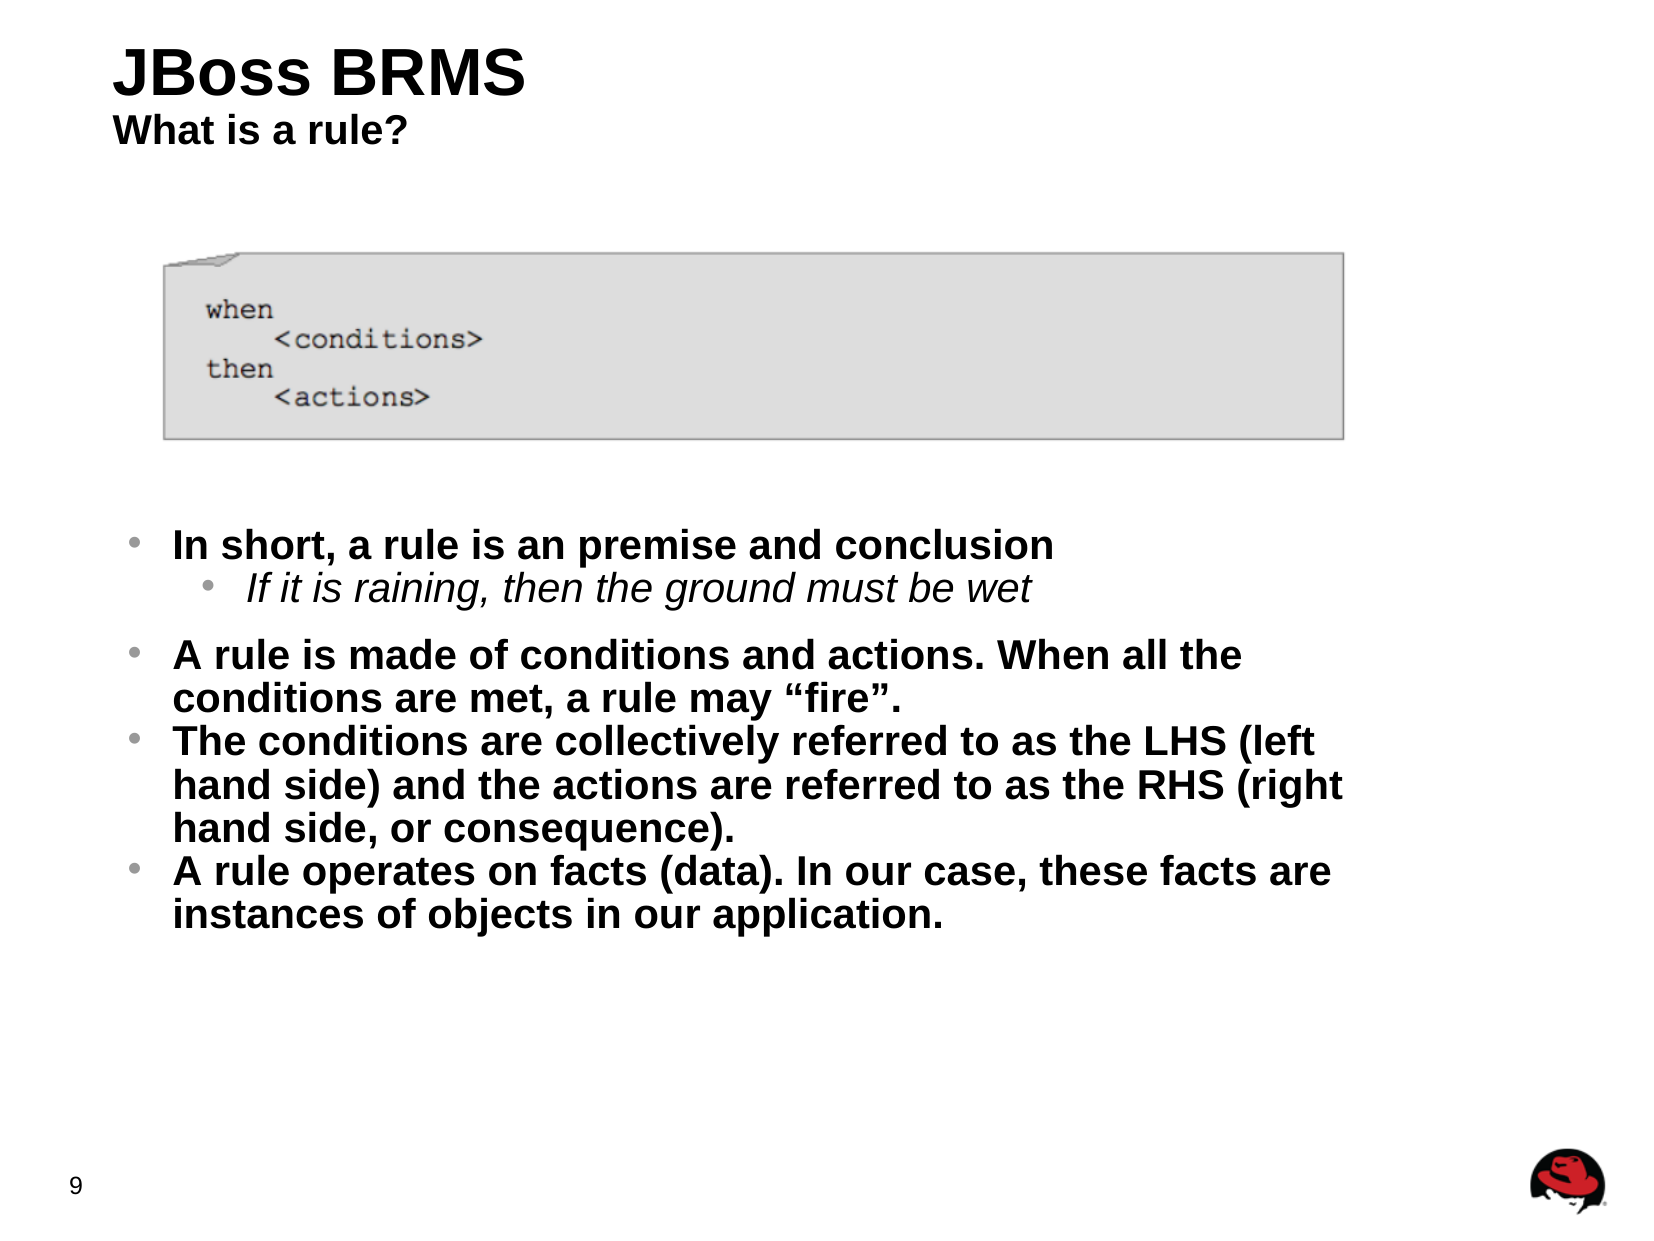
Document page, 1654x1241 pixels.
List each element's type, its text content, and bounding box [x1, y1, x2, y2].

picture [155, 244, 1351, 451]
title JBoss BRMS What is a rule? [112, 37, 1201, 156]
list In short, a rule is an premise and conclusion If it is raining, then the ground must be wet A rule is made of conditions and actions. When all the conditions are met, a rule may “fire”. The conditions are collectively referred to as the LHS (left hand side) and the actions are referred to as the RHS (right hand side, or consequence). A rule operates on facts (data). In our case, these facts are instances of objects in our application. [112, 525, 1388, 1046]
picture [1529, 1146, 1613, 1224]
